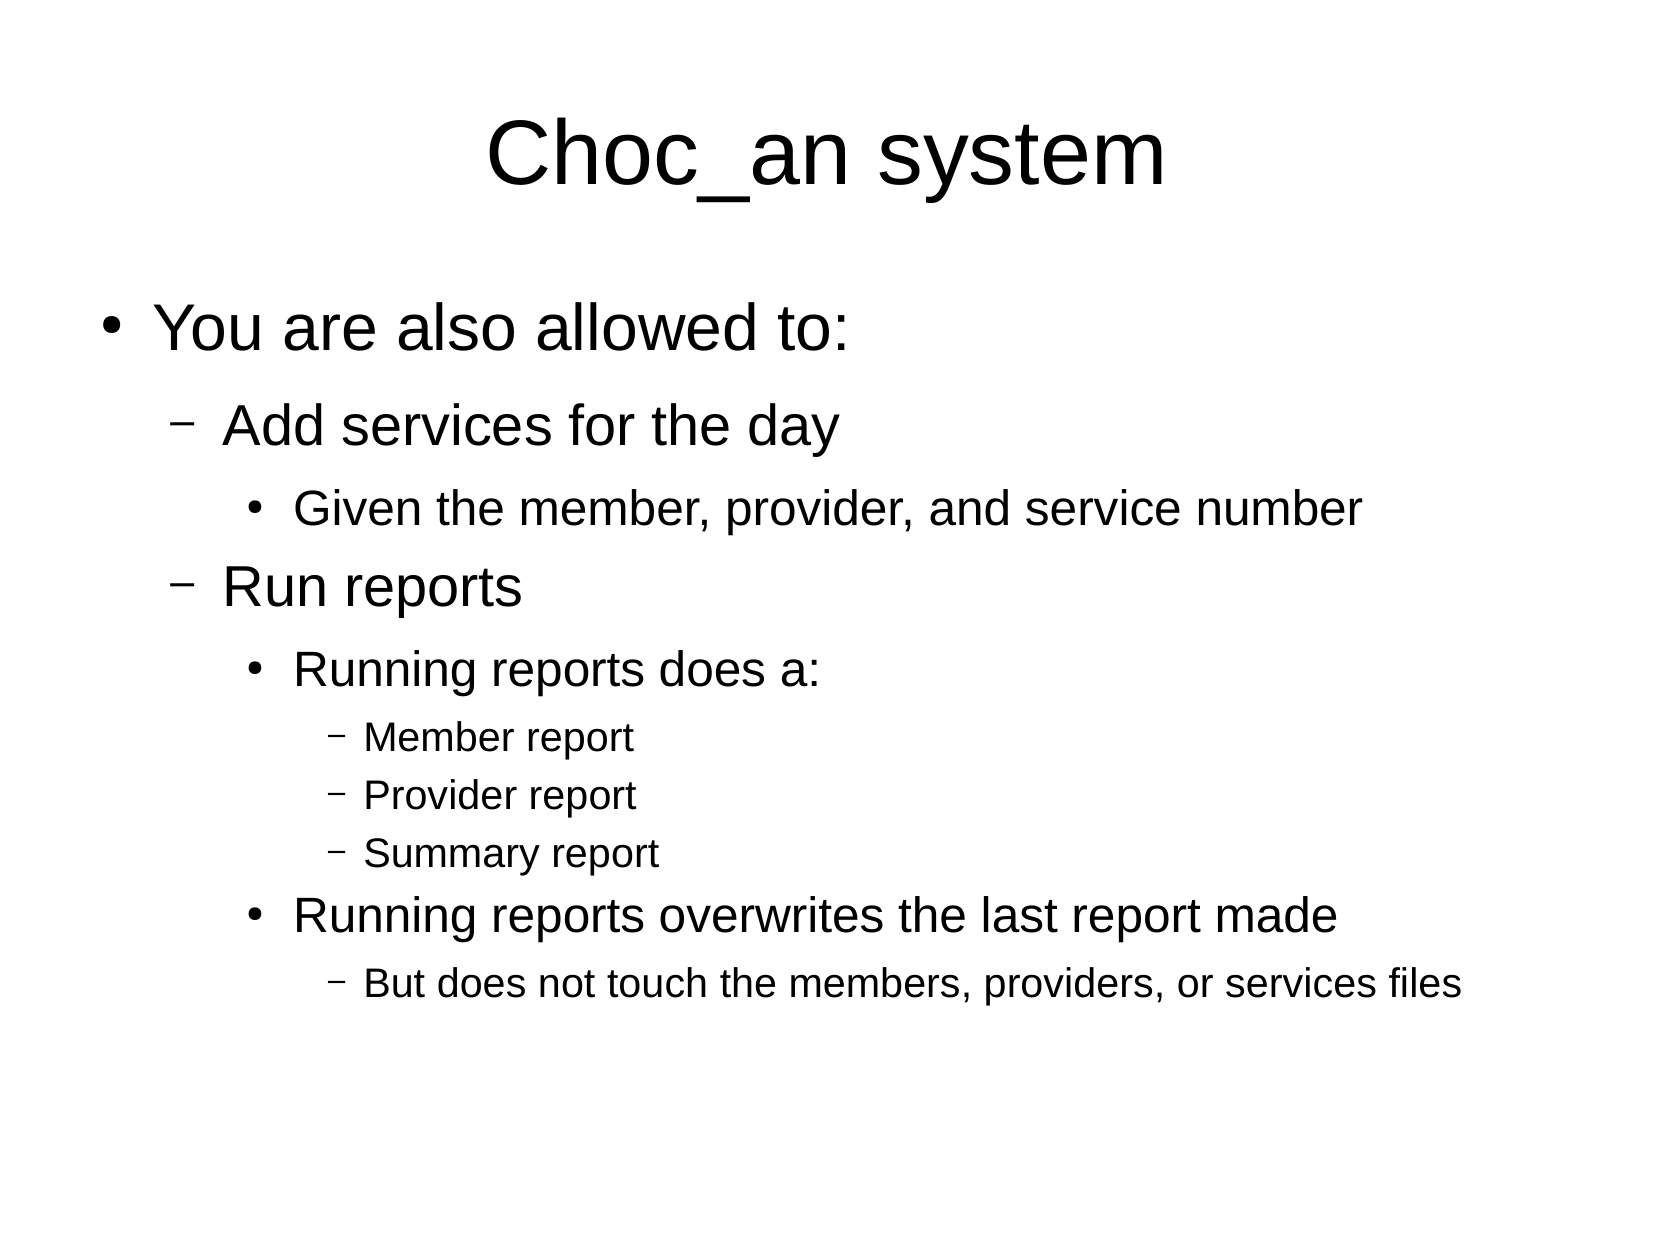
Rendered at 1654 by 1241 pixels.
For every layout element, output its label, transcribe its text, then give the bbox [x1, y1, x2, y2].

title Choc_an system [82, 49, 1571, 257]
list You are also allowed to: Add services for the day Given the member, provider, and service number Run reports Running reports does a: Member report Provider report Summary report Running reports overwrites the last report made But does not touch the members, providers, or services files [82, 290, 1571, 1010]
